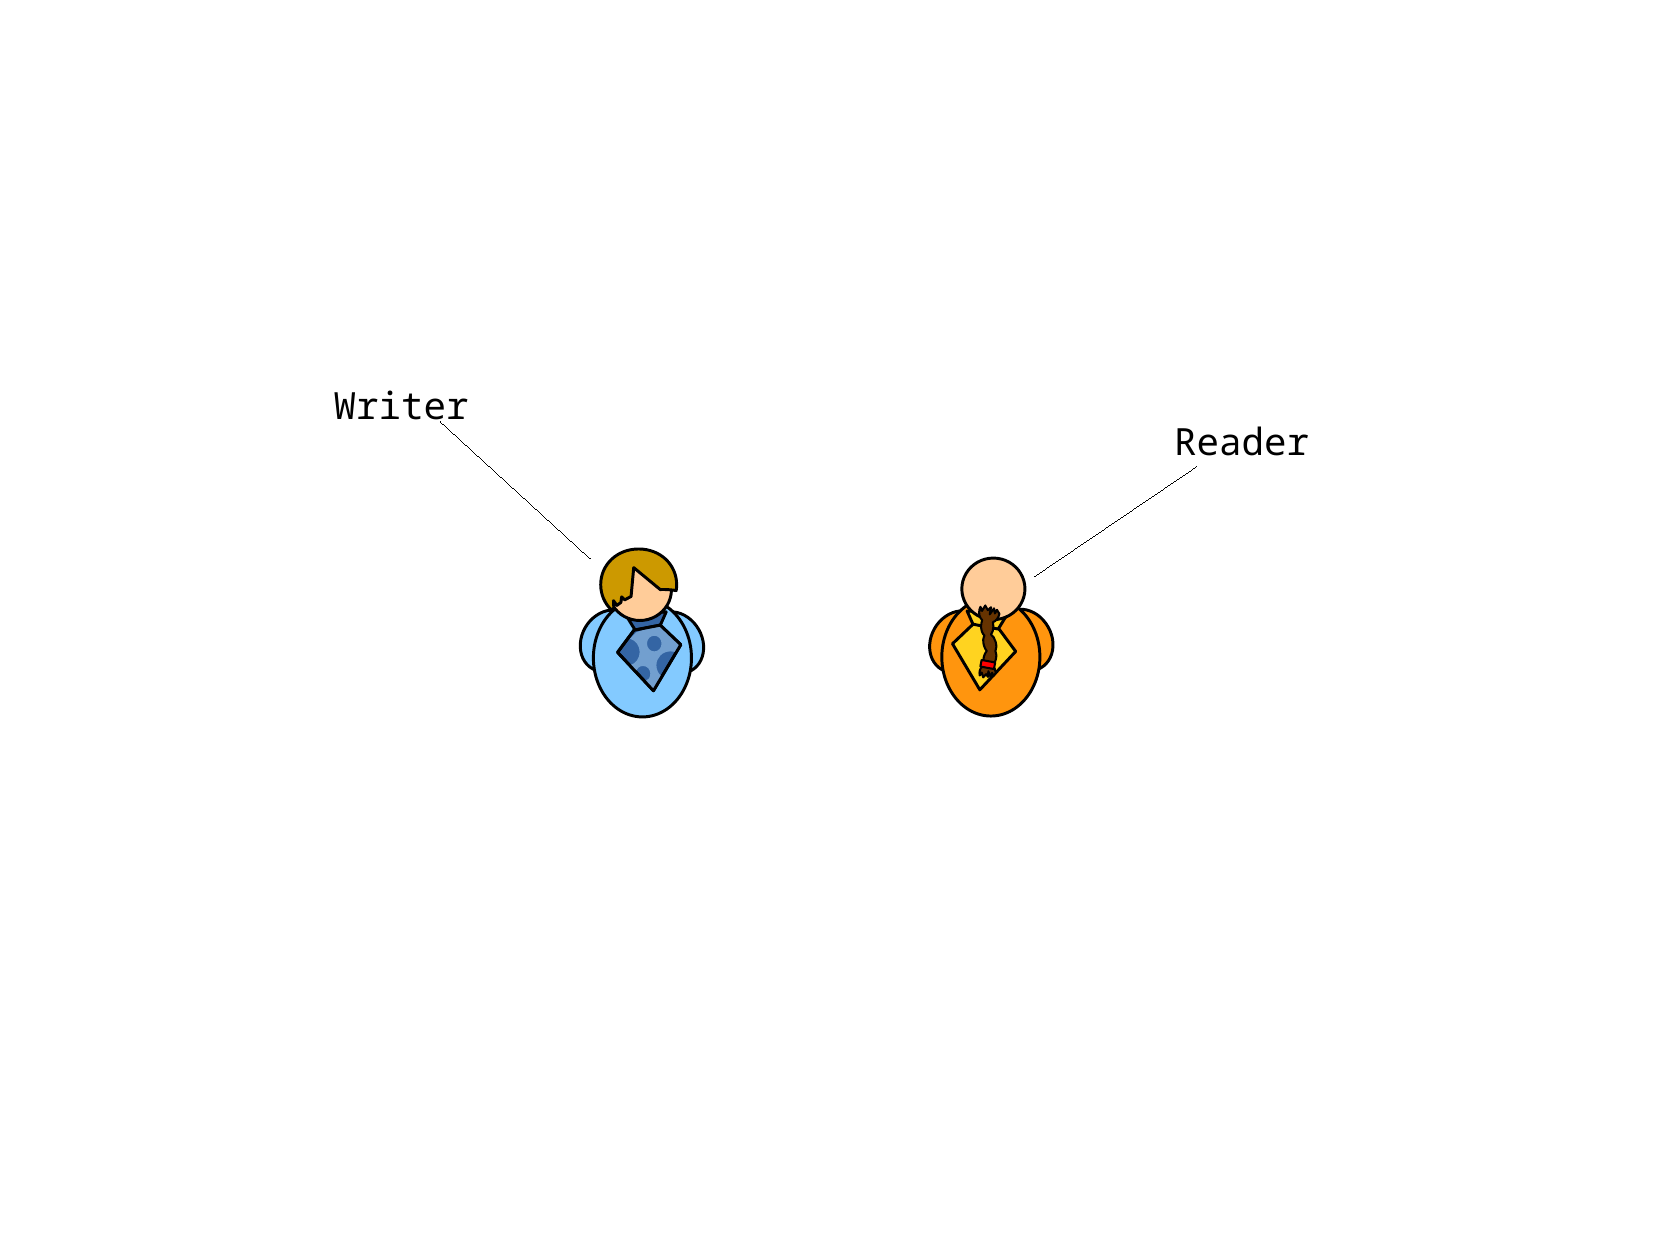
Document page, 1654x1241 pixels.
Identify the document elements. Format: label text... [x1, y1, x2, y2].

text_box Reader [1159, 408, 1347, 467]
text_box [580, 548, 704, 717]
text_box [929, 558, 1054, 717]
text_box Writer [318, 372, 506, 431]
